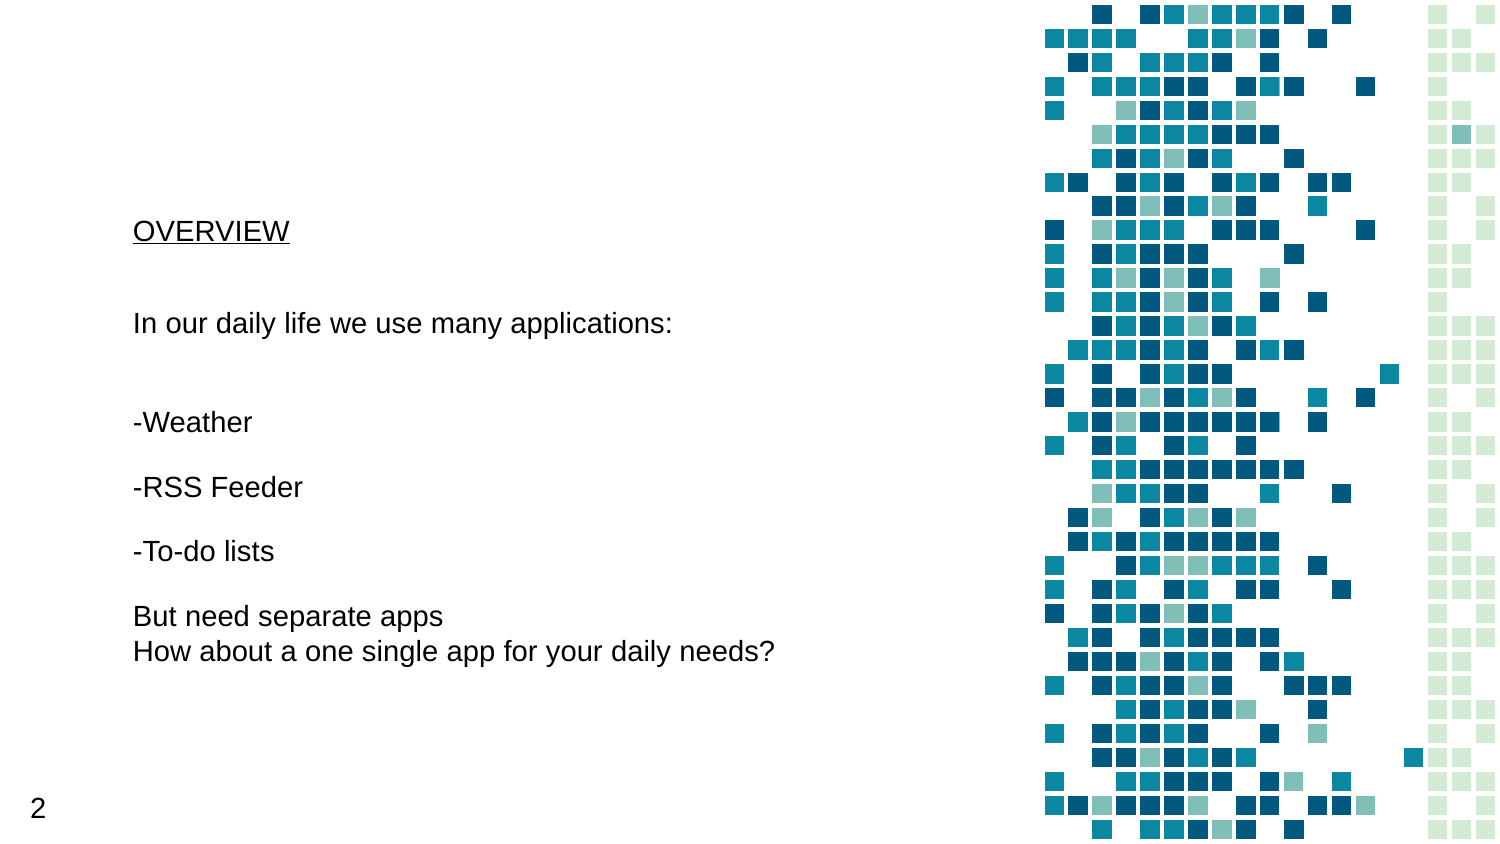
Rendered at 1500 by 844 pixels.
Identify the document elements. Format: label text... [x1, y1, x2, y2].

slide_number <number> [15, 774, 105, 839]
list [117, 640, 1227, 828]
title OVERVIEW [117, 121, 1227, 262]
list In our daily life we use many applications: -Weather -RSS Feeder -To-do lists But need separate apps How about a one single app for your daily needs? [117, 289, 1127, 640]
